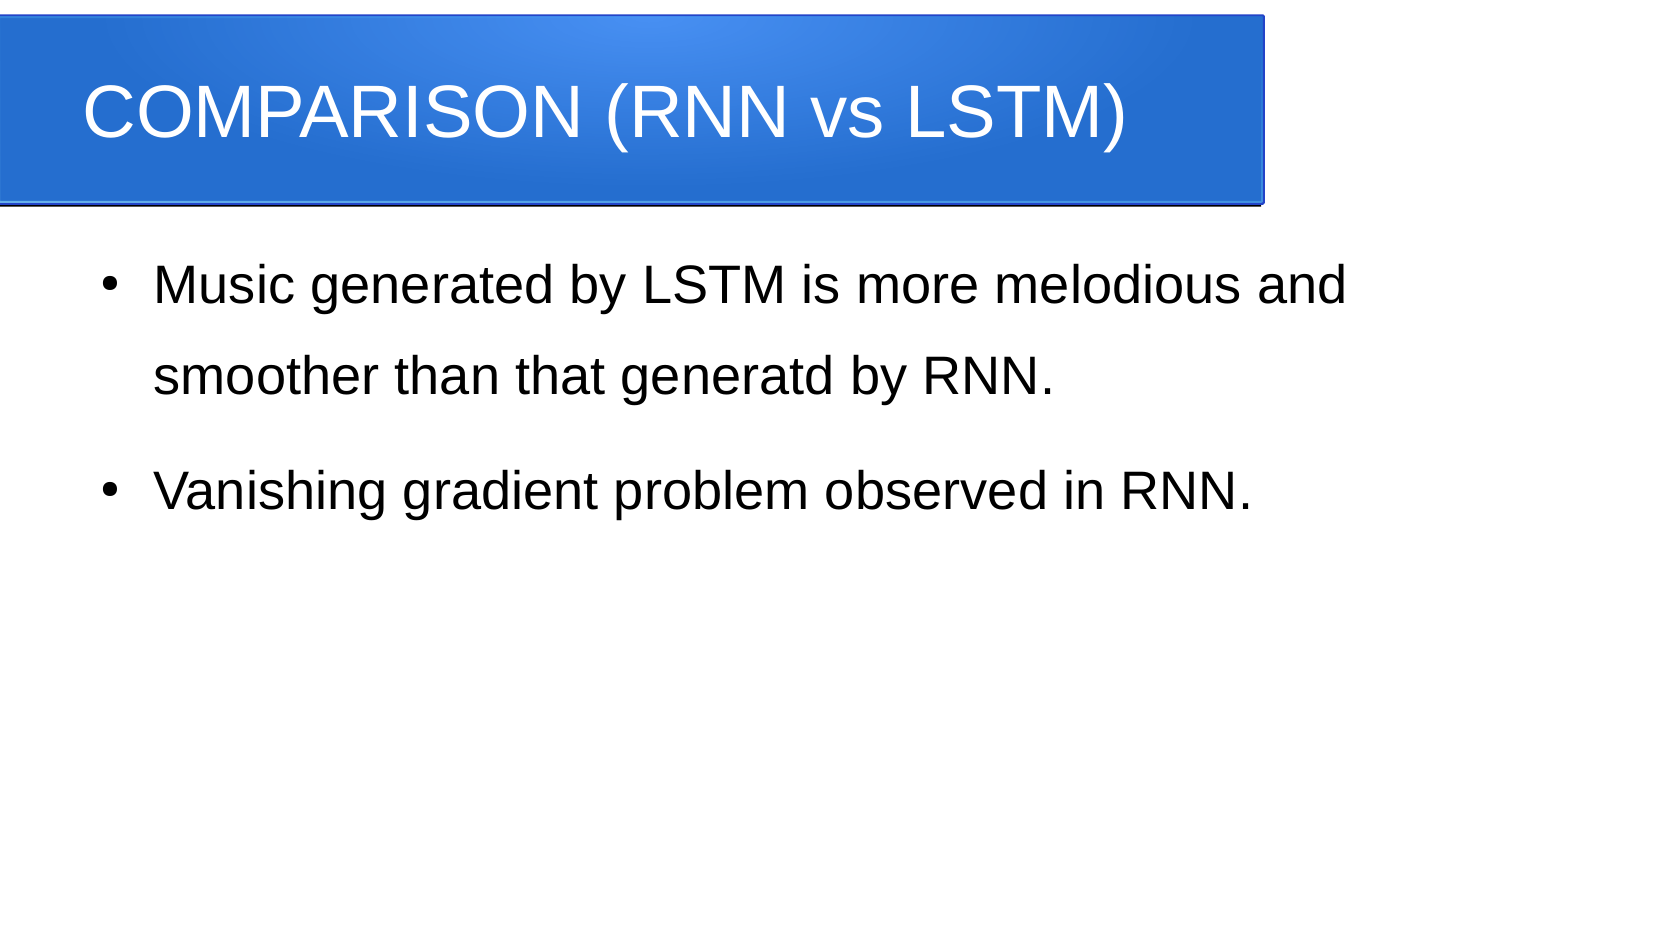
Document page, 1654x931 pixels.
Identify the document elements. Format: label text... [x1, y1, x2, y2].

list Music generated by LSTM is more melodious and smoother than that generatd by RNN. Vanishing gradient problem observed in RNN. [82, 224, 1571, 764]
title COMPARISON (RNN vs LSTM) [82, 35, 1235, 189]
